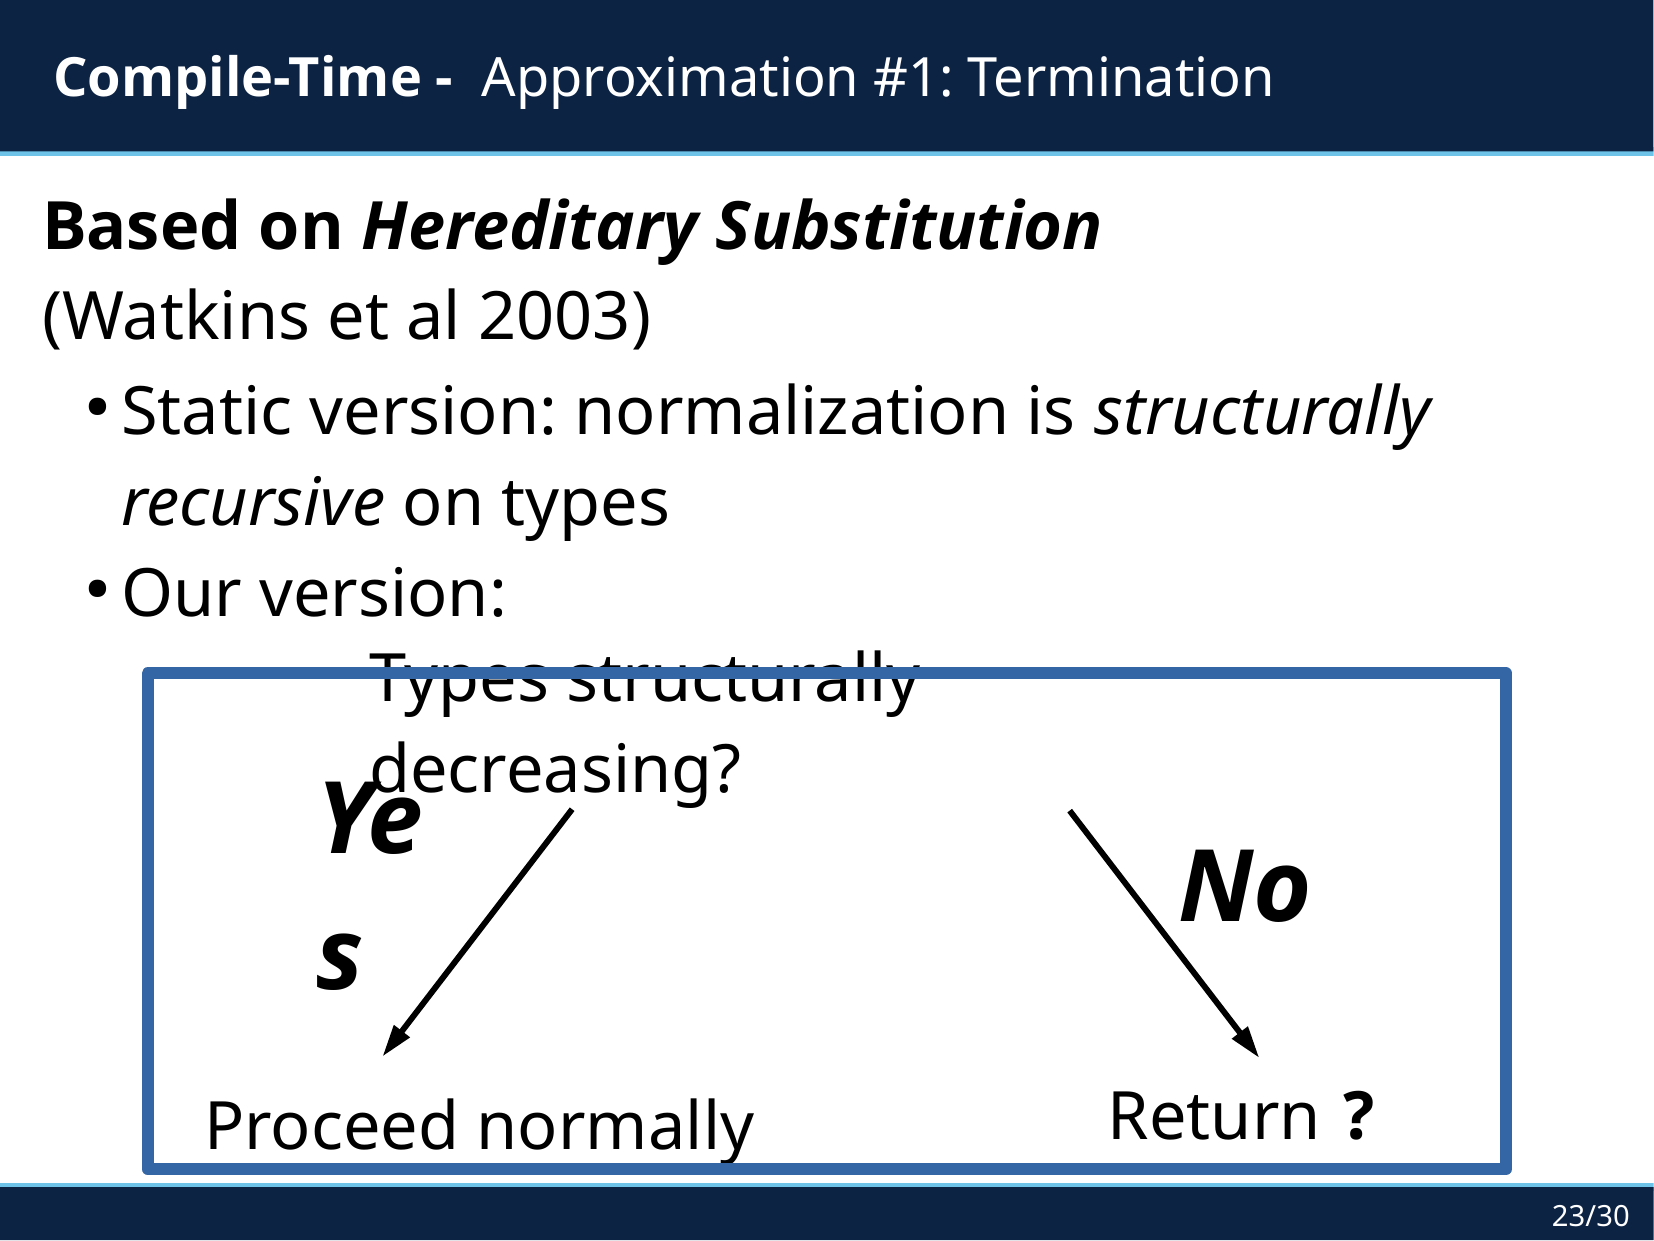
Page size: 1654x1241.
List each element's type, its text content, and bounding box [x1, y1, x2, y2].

text_box Types structurally decreasing? [354, 663, 1300, 667]
text_box Static version: normalization is structurally recursive on types Our version: [70, 336, 1465, 663]
text_box Based on Hereditary Substitution (Watkins et al 2003) [27, 180, 1556, 357]
text_box Types structurally decreasing? [354, 679, 1300, 793]
text_box Proceed normally [189, 1175, 922, 1241]
title Compile-Time - Approximation #1: Termination [0, 0, 1654, 152]
text_box Return ? [1092, 996, 1542, 1231]
text_box Return ? [1092, 996, 1500, 1163]
text_box Proceed normally [189, 996, 922, 1163]
text_box No [1163, 814, 1341, 950]
text_box Yes [301, 814, 478, 950]
